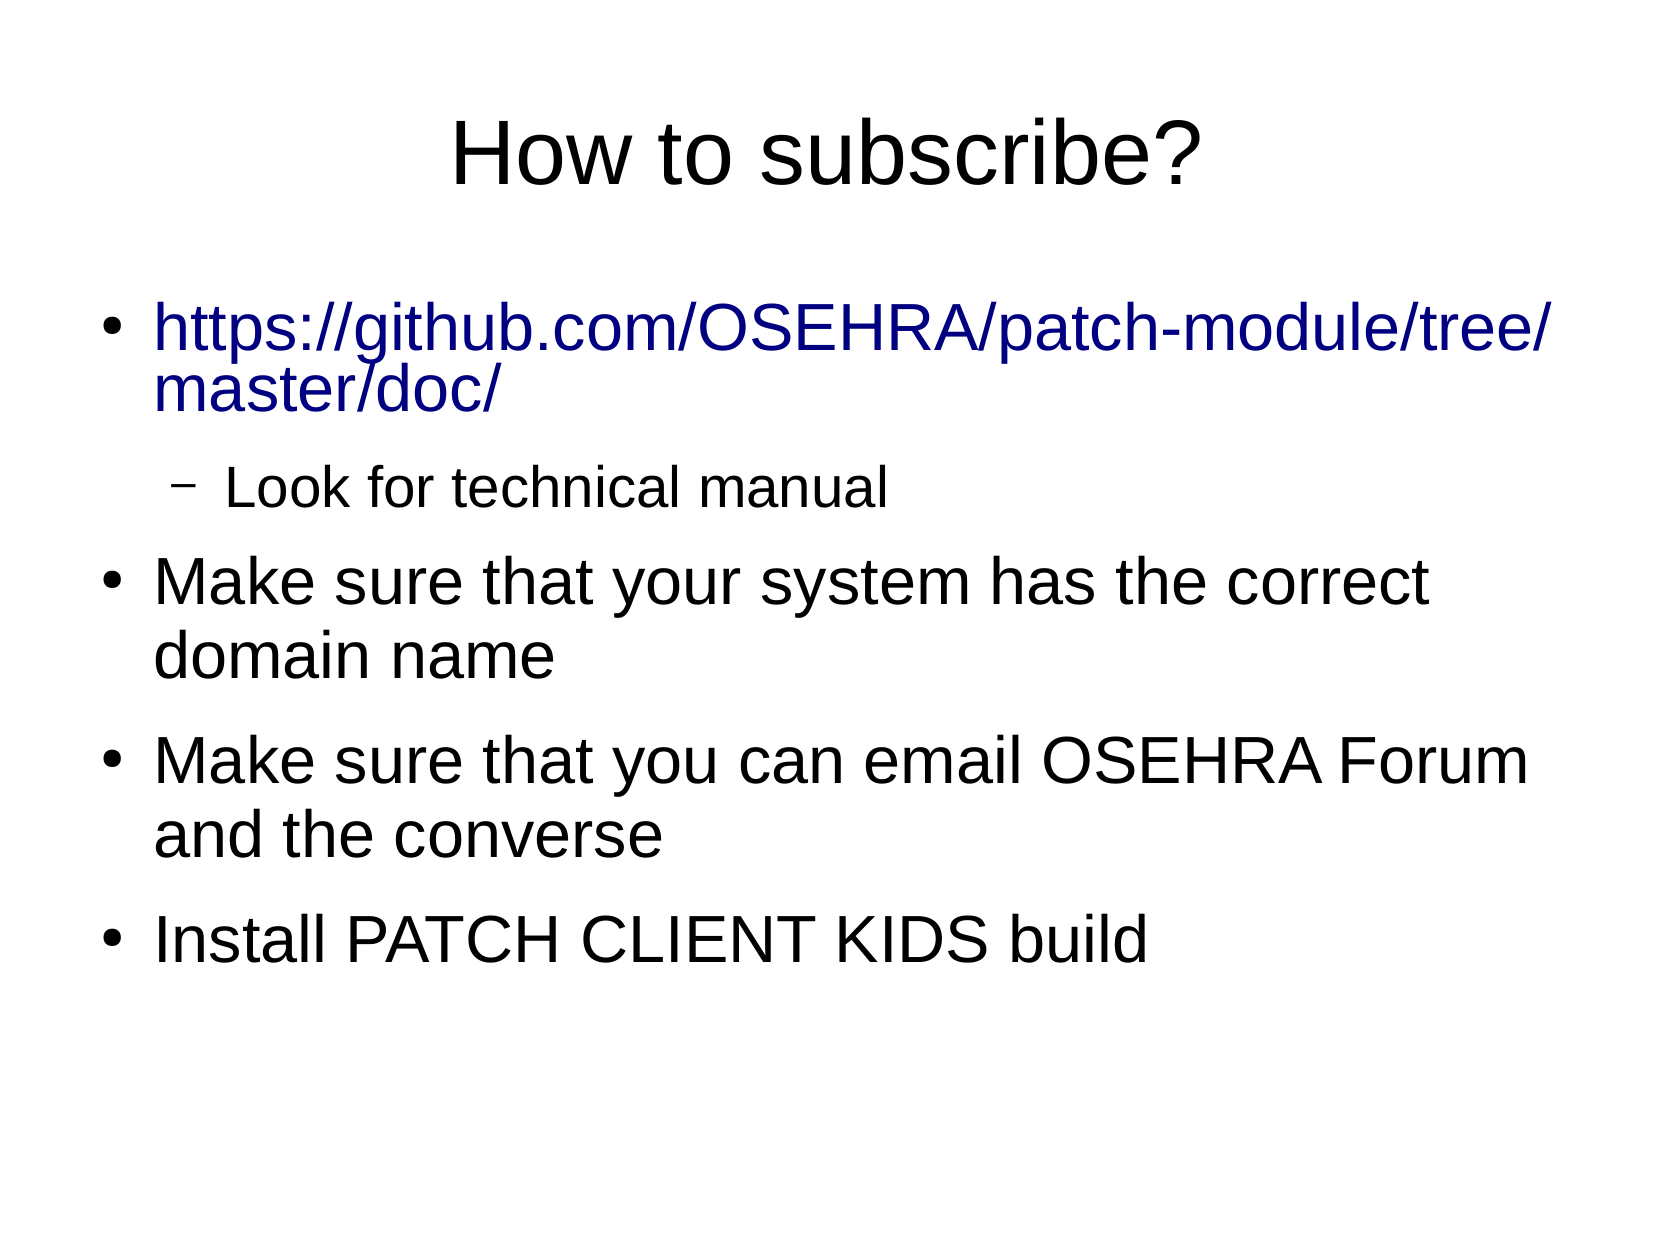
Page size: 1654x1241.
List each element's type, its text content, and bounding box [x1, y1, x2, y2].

title How to subscribe? [82, 49, 1571, 257]
list https://github.com/OSEHRA/patch-module/tree/master/doc/ Look for technical manual Make sure that your system has the correct domain name Make sure that you can email OSEHRA Forum and the converse Install PATCH CLIENT KIDS build [82, 290, 1571, 1010]
